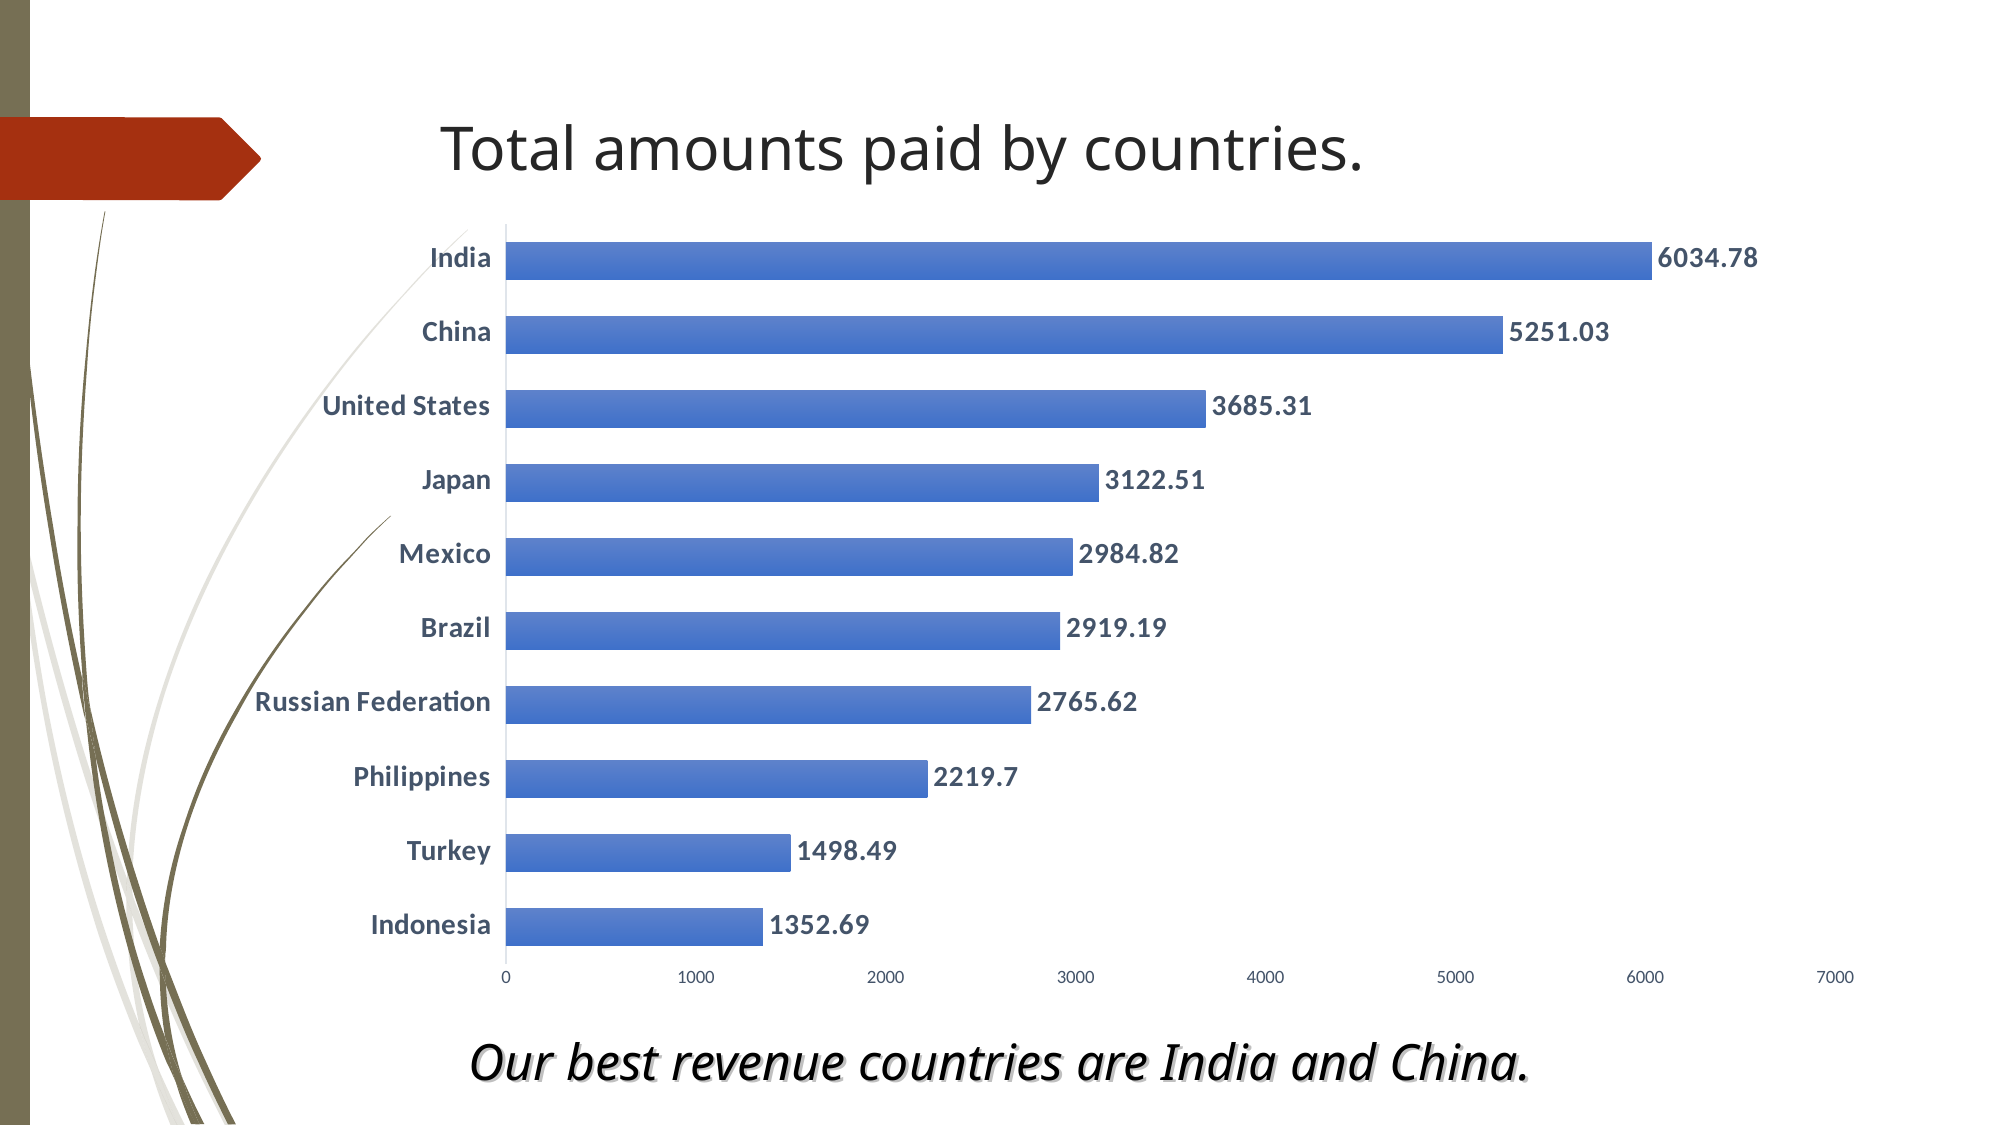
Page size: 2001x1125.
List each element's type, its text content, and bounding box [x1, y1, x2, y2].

text_box Our best revenue countries are India and China. [363, 1023, 1637, 1098]
title Total amounts paid by countries. [425, 102, 1888, 196]
chart [221, 207, 1888, 1005]
